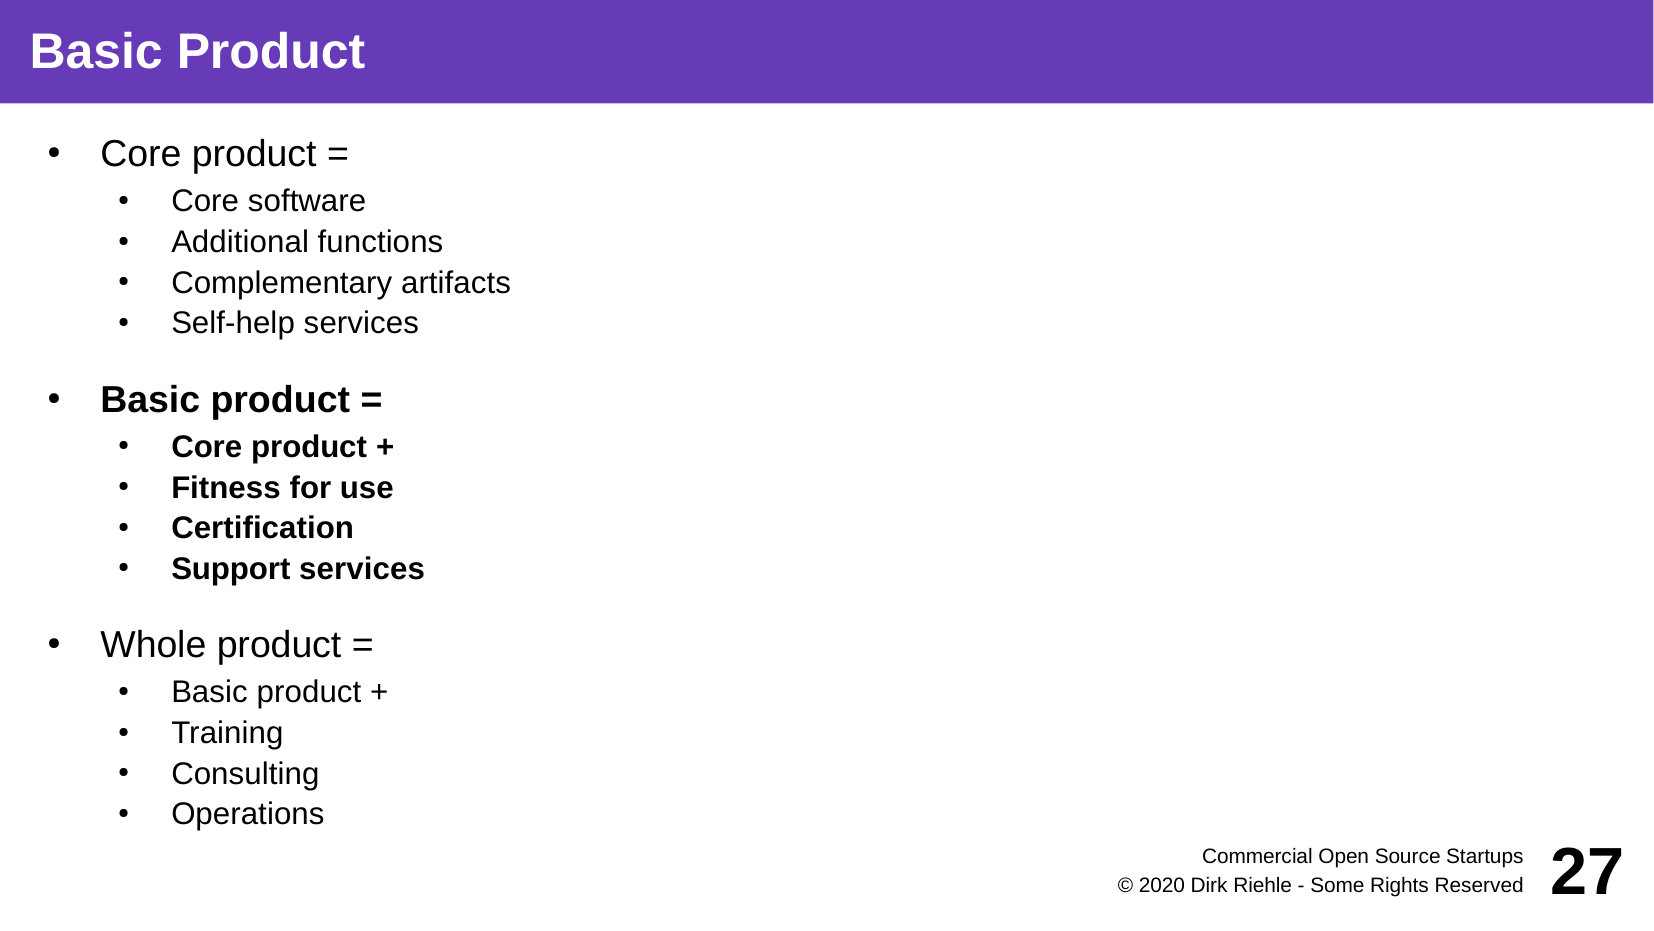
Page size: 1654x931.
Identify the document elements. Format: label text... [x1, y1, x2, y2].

title Basic Product [0, 0, 1654, 104]
list Core product = Core software Additional functions Complementary artifacts Self-help services Basic product = Core product + Fitness for use Certification Support services Whole product = Basic product + Training Consulting Operations [29, 132, 1625, 813]
